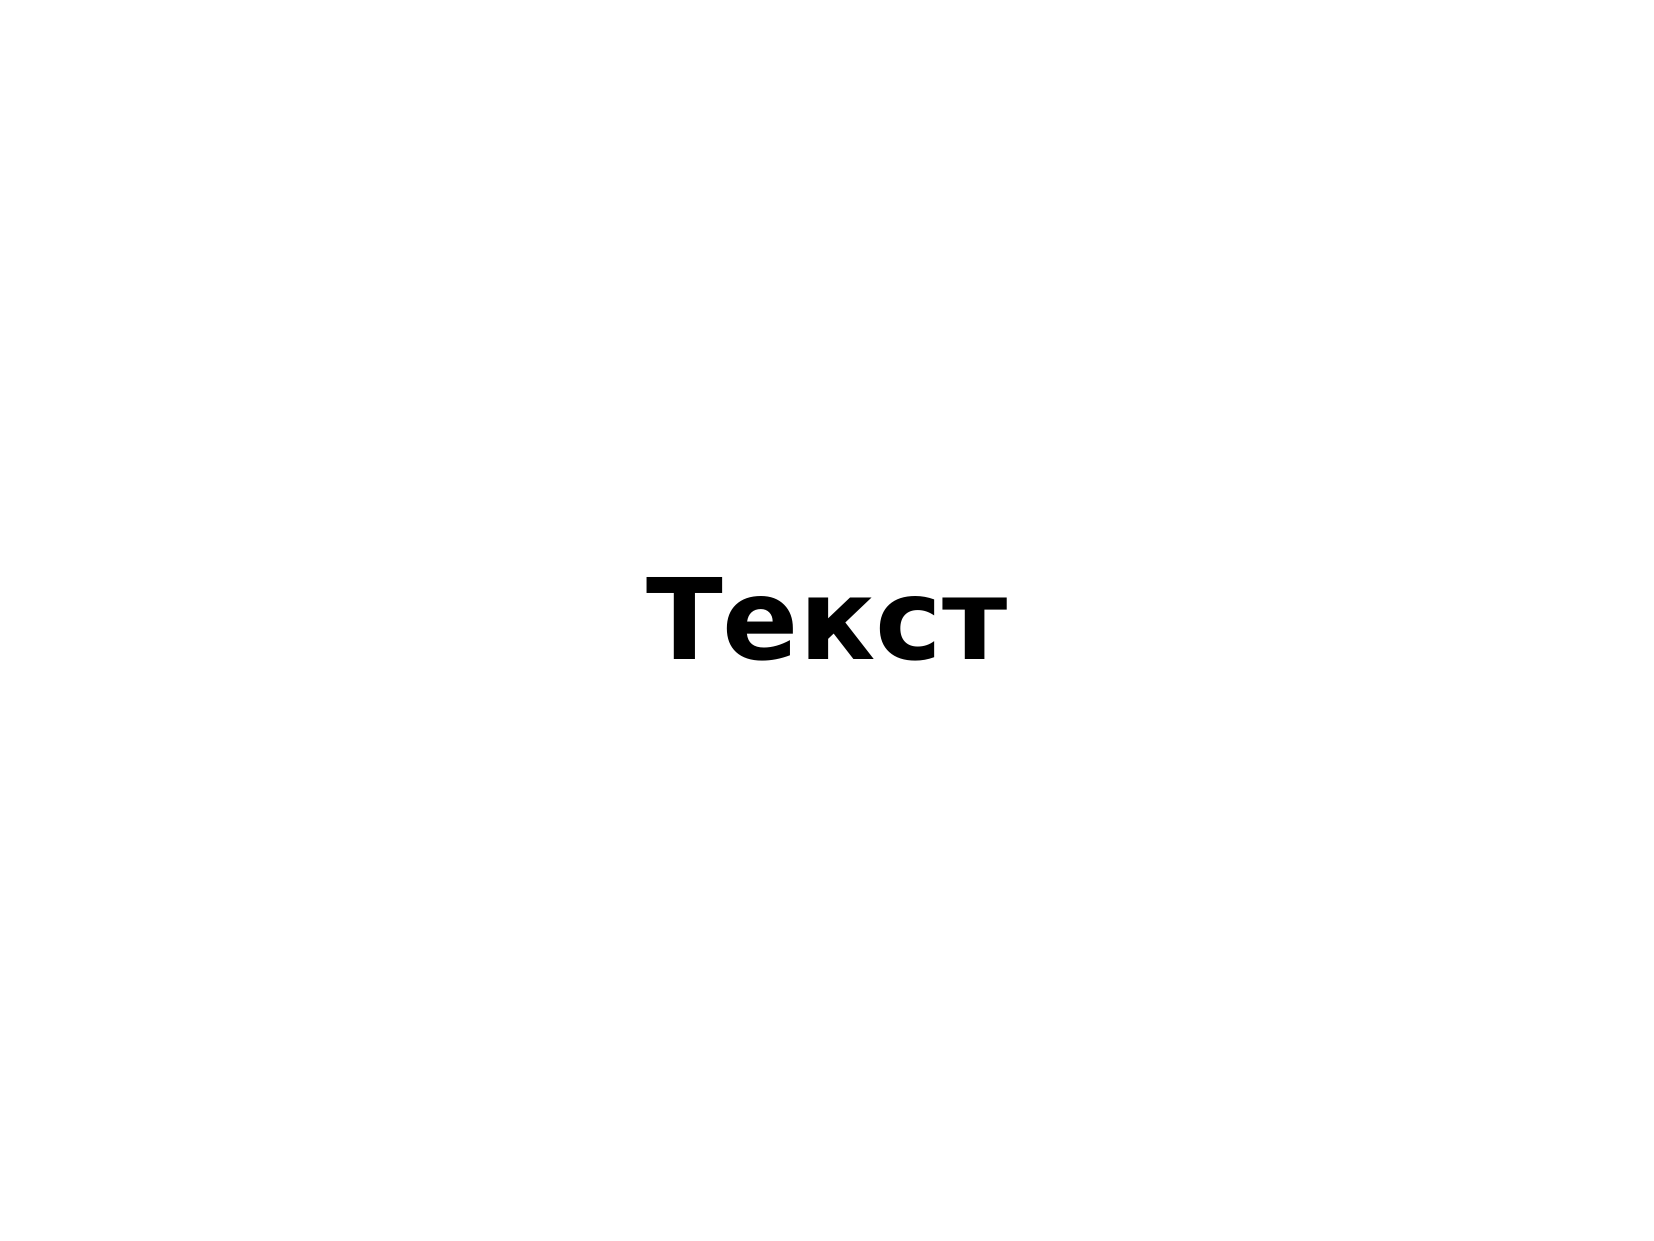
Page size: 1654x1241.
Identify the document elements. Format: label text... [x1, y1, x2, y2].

subtitle Текст [0, 0, 1654, 1241]
